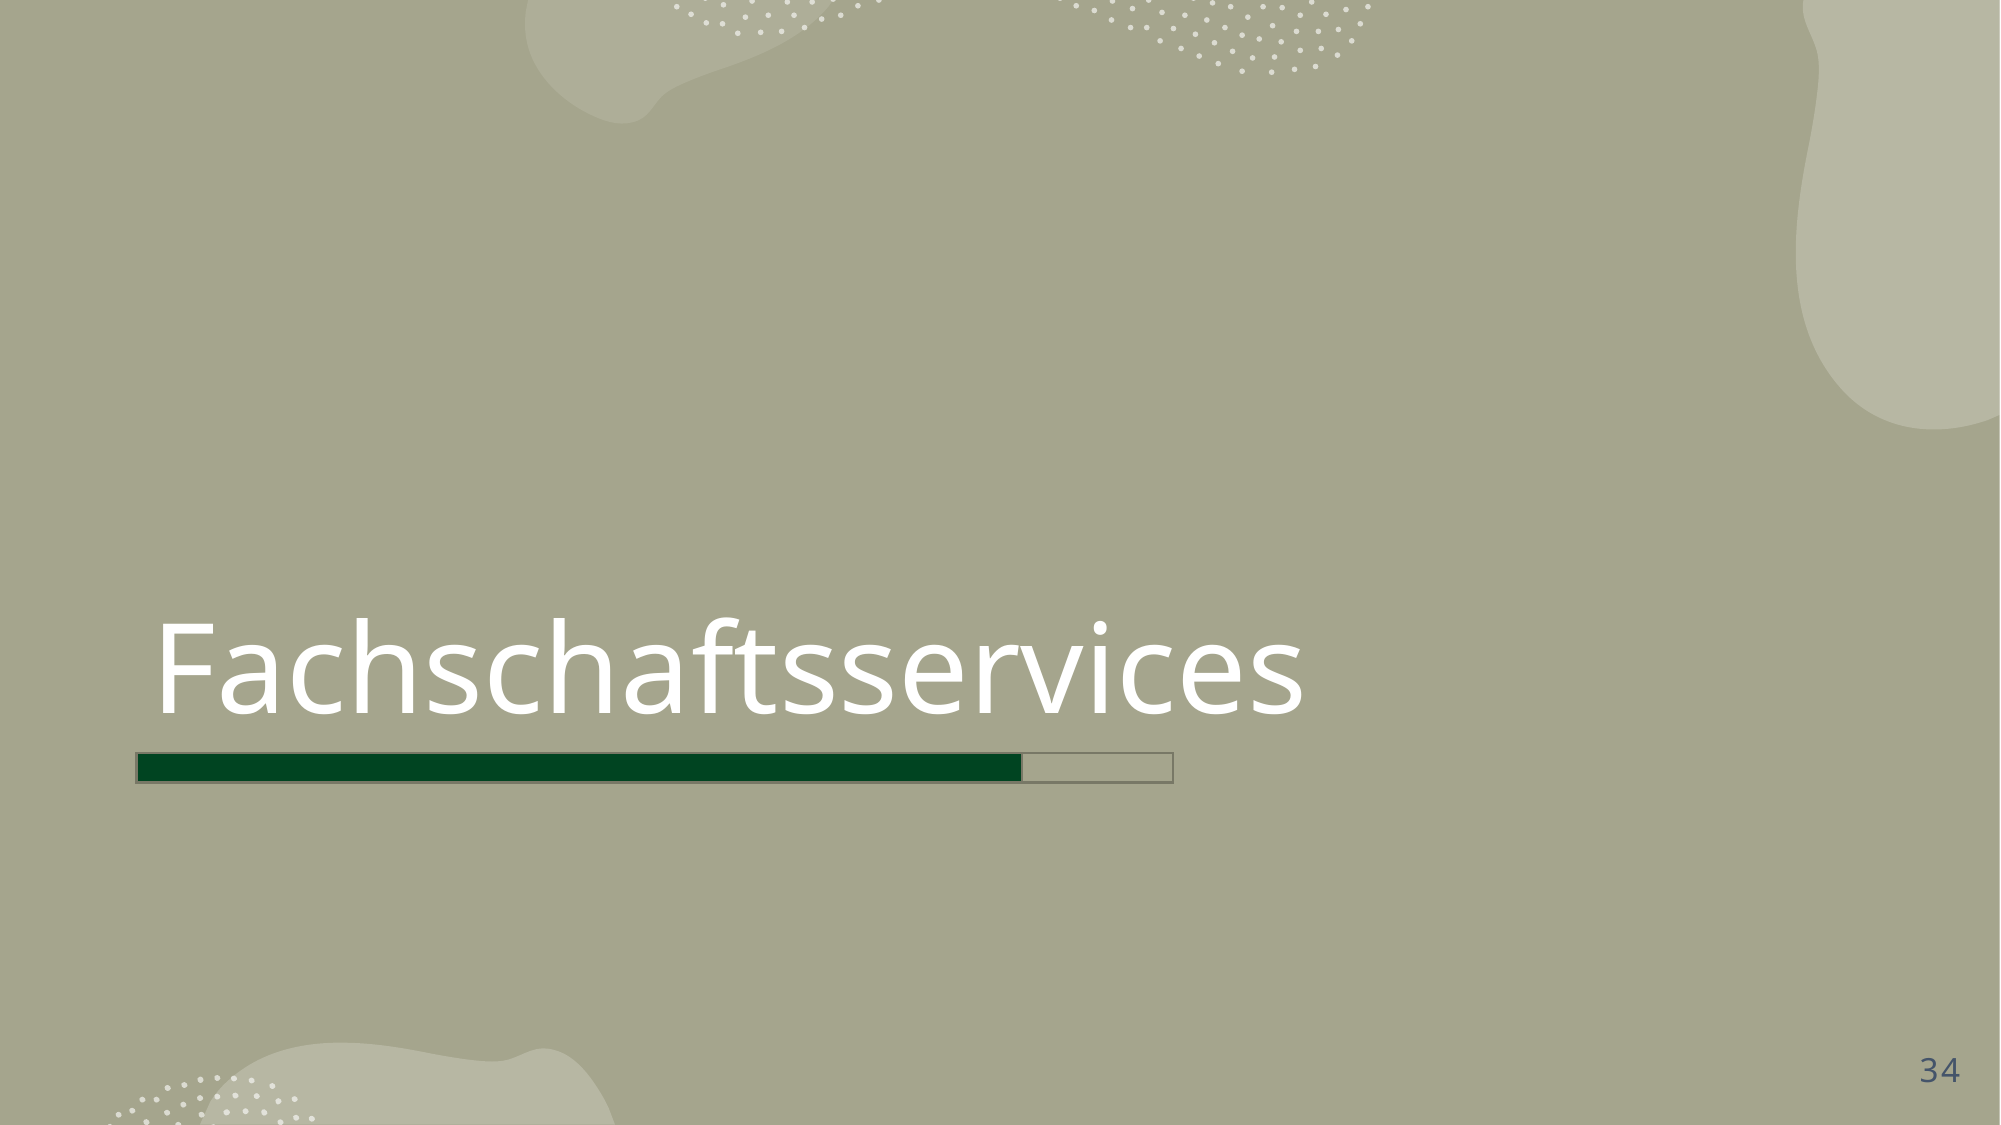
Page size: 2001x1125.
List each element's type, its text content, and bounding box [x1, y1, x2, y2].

title Fachschaftsservices [136, 280, 1862, 749]
text_box [1887, 1019, 1993, 1125]
text_box [136, 753, 1021, 782]
